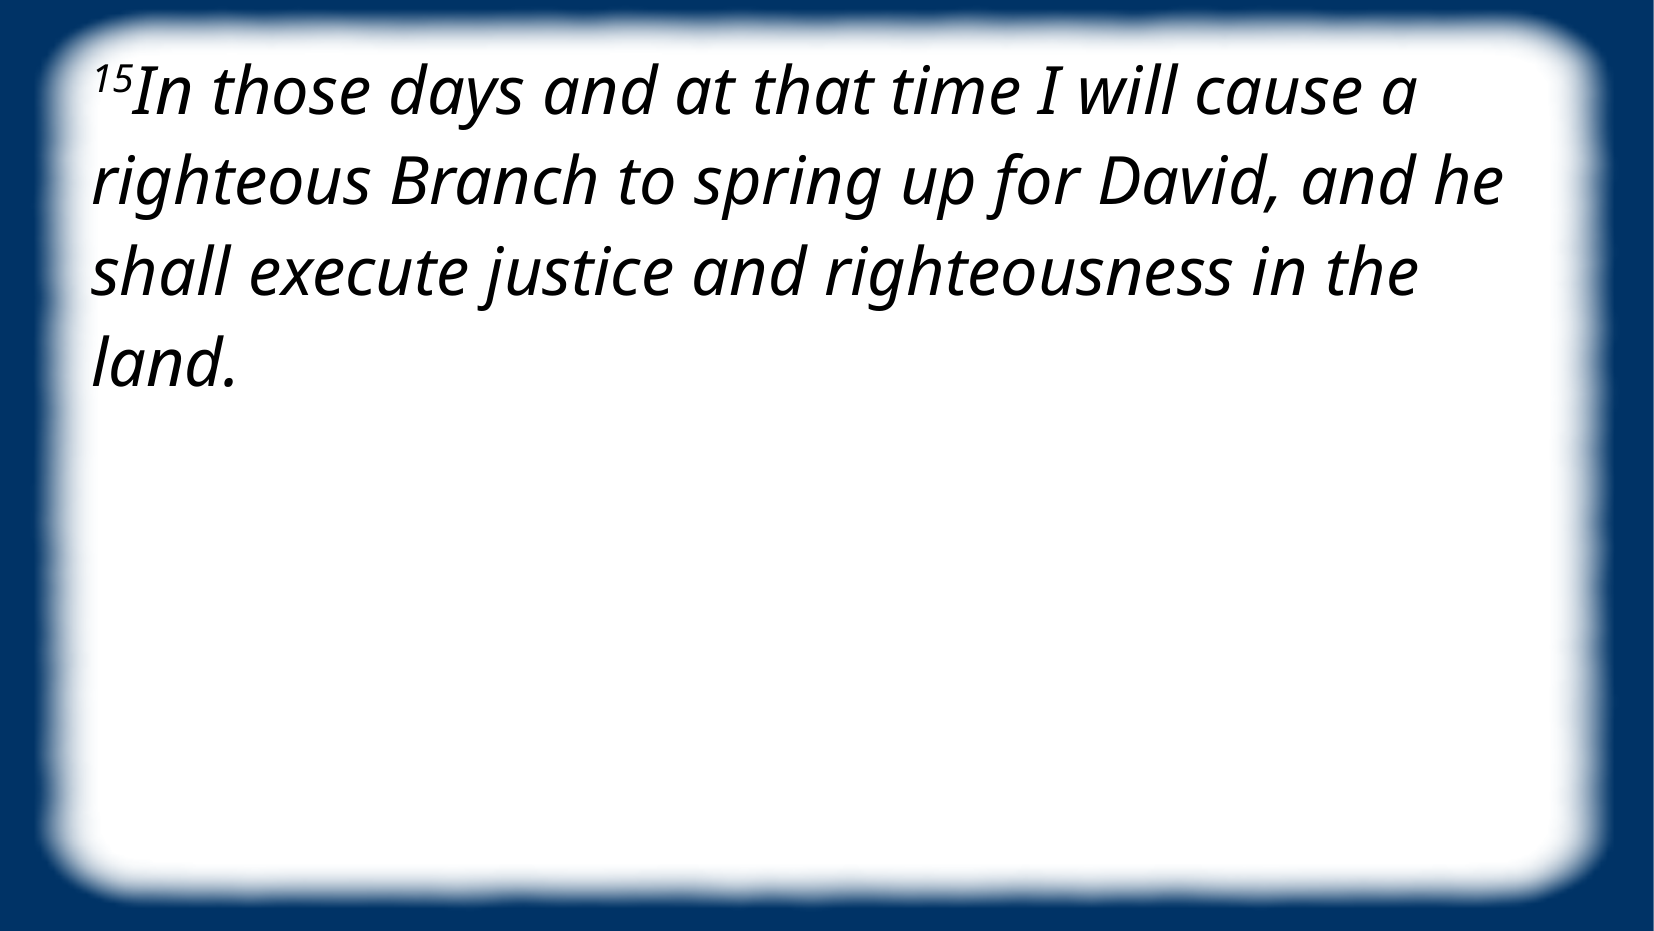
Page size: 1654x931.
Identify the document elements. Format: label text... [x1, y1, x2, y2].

text_box 15In those days and at that time I will cause a righteous Branch to spring up for David, and he shall execute justice and righteousness in the land. [76, 35, 1577, 406]
picture [0, 0, 1654, 931]
